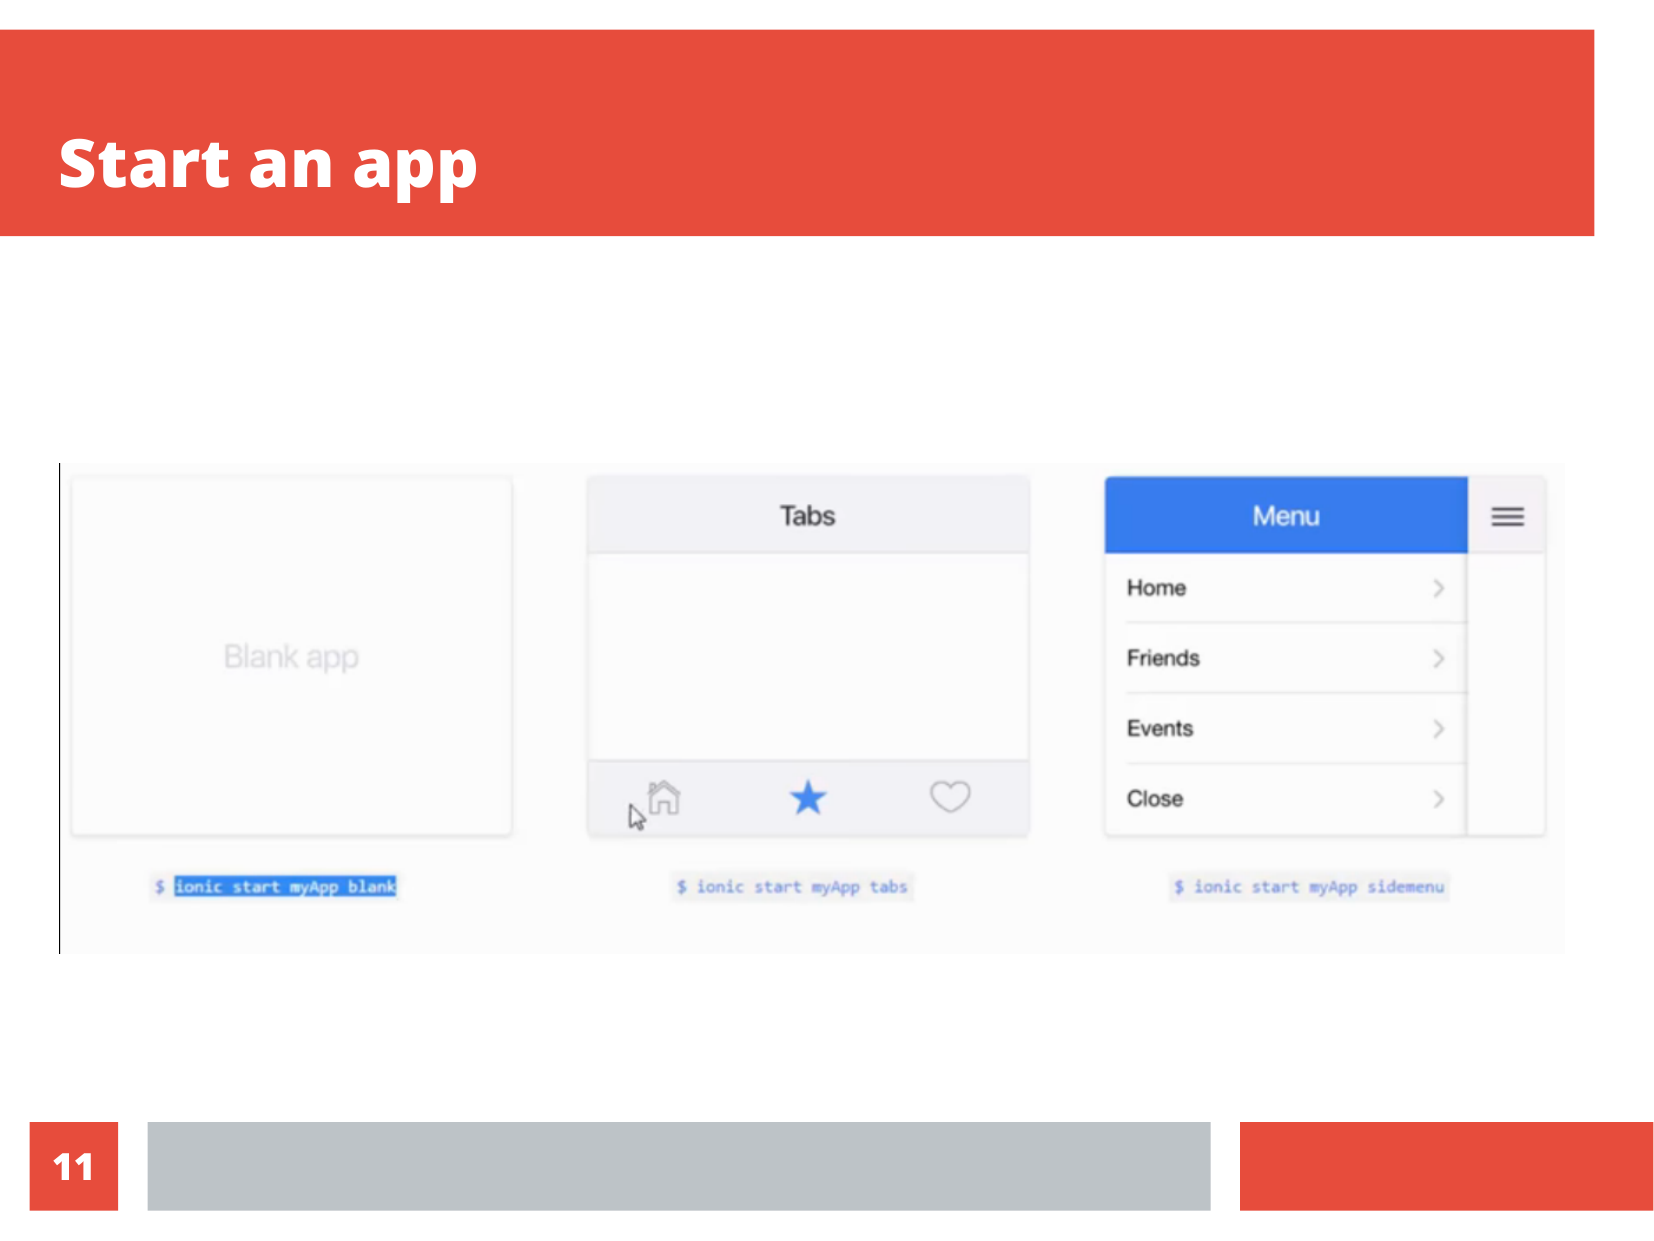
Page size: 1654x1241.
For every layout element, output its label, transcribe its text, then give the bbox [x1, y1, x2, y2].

title Start an app [59, 59, 1595, 207]
picture [59, 463, 1565, 954]
